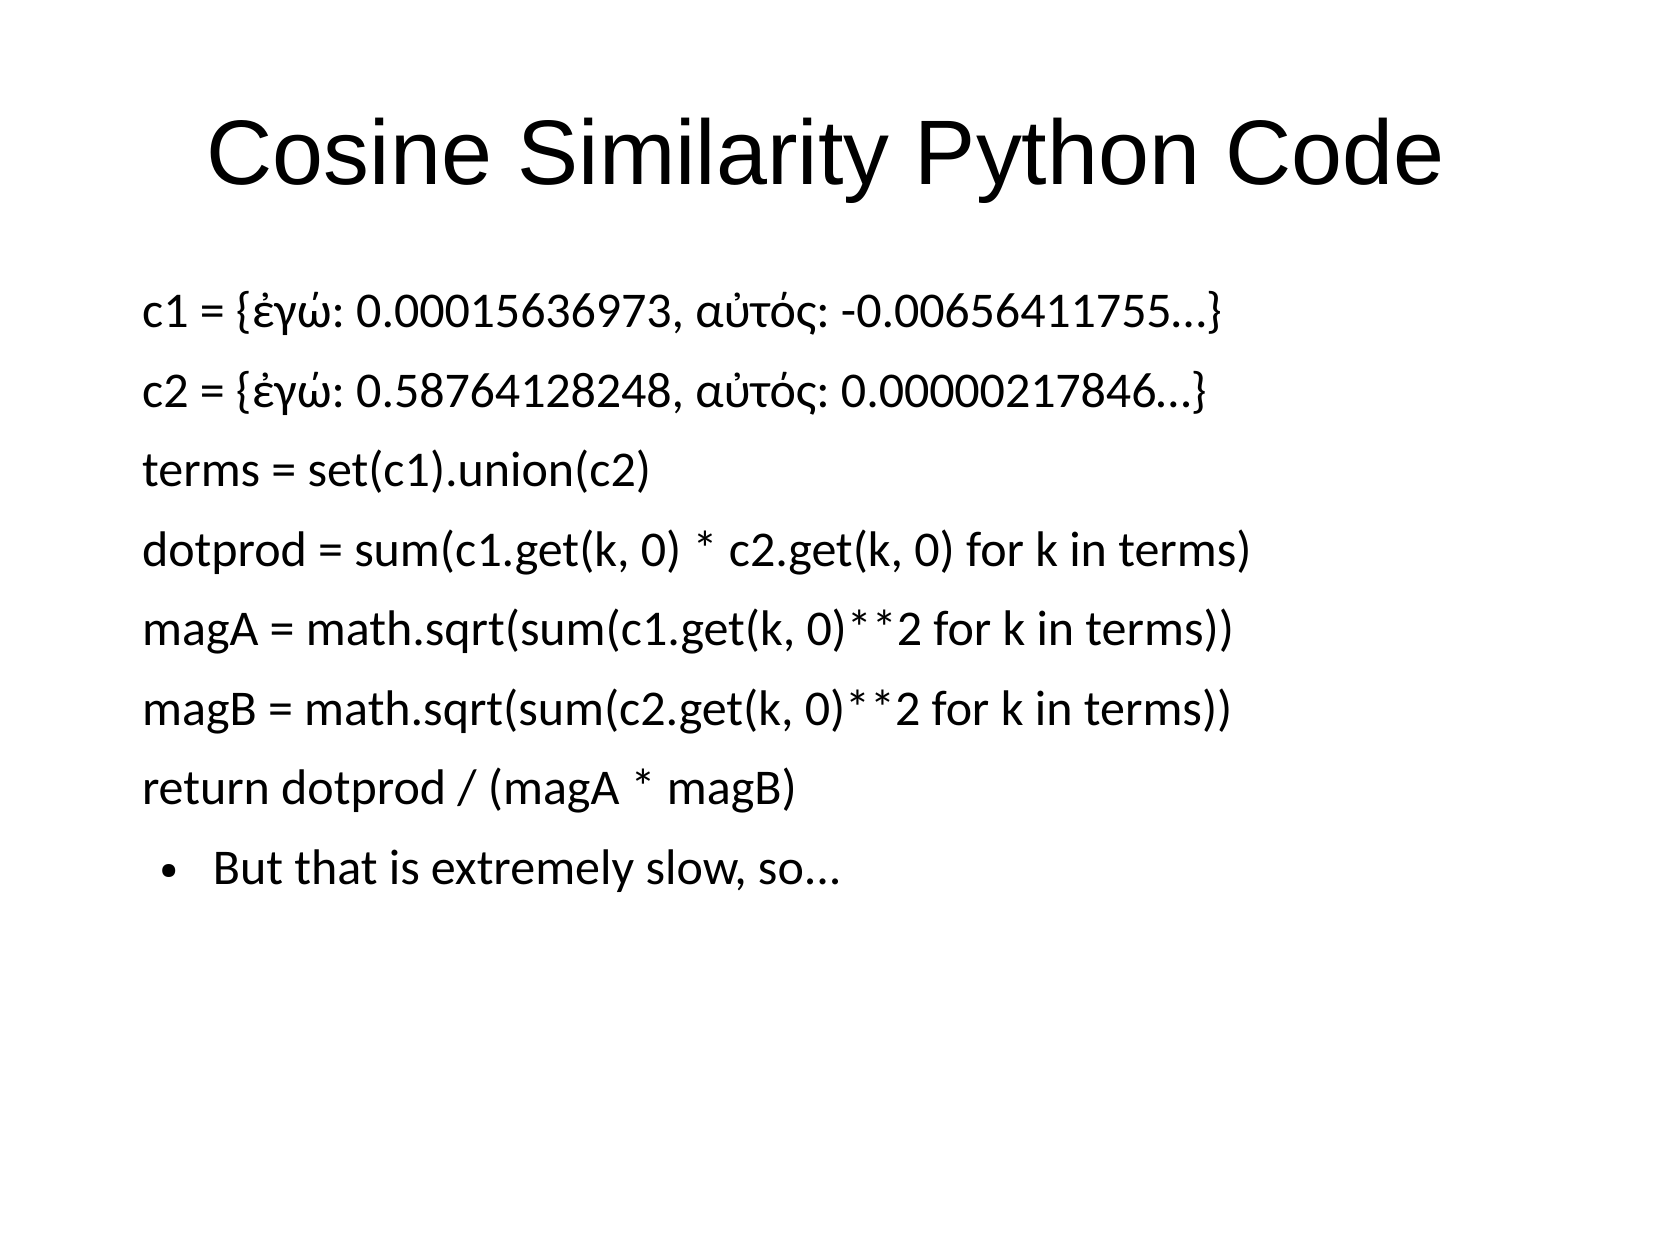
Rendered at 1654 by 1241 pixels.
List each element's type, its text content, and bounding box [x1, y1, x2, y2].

list c1 = {ἐγώ: 0.00015636973, αὐτός: -0.00656411755…} c2 = {ἐγώ: 0.58764128248, αὐτός: 0.00000217846…} terms = set(c1).union(c2) dotprod = sum(c1.get(k, 0) * c2.get(k, 0) for k in terms) magA = math.sqrt(sum(c1.get(k, 0)**2 for k in terms)) magB = math.sqrt(sum(c2.get(k, 0)**2 for k in terms)) return dotprod / (magA * magB) But that is extremely slow, so... [82, 290, 1571, 1010]
title Cosine Similarity Python Code [82, 49, 1571, 257]
